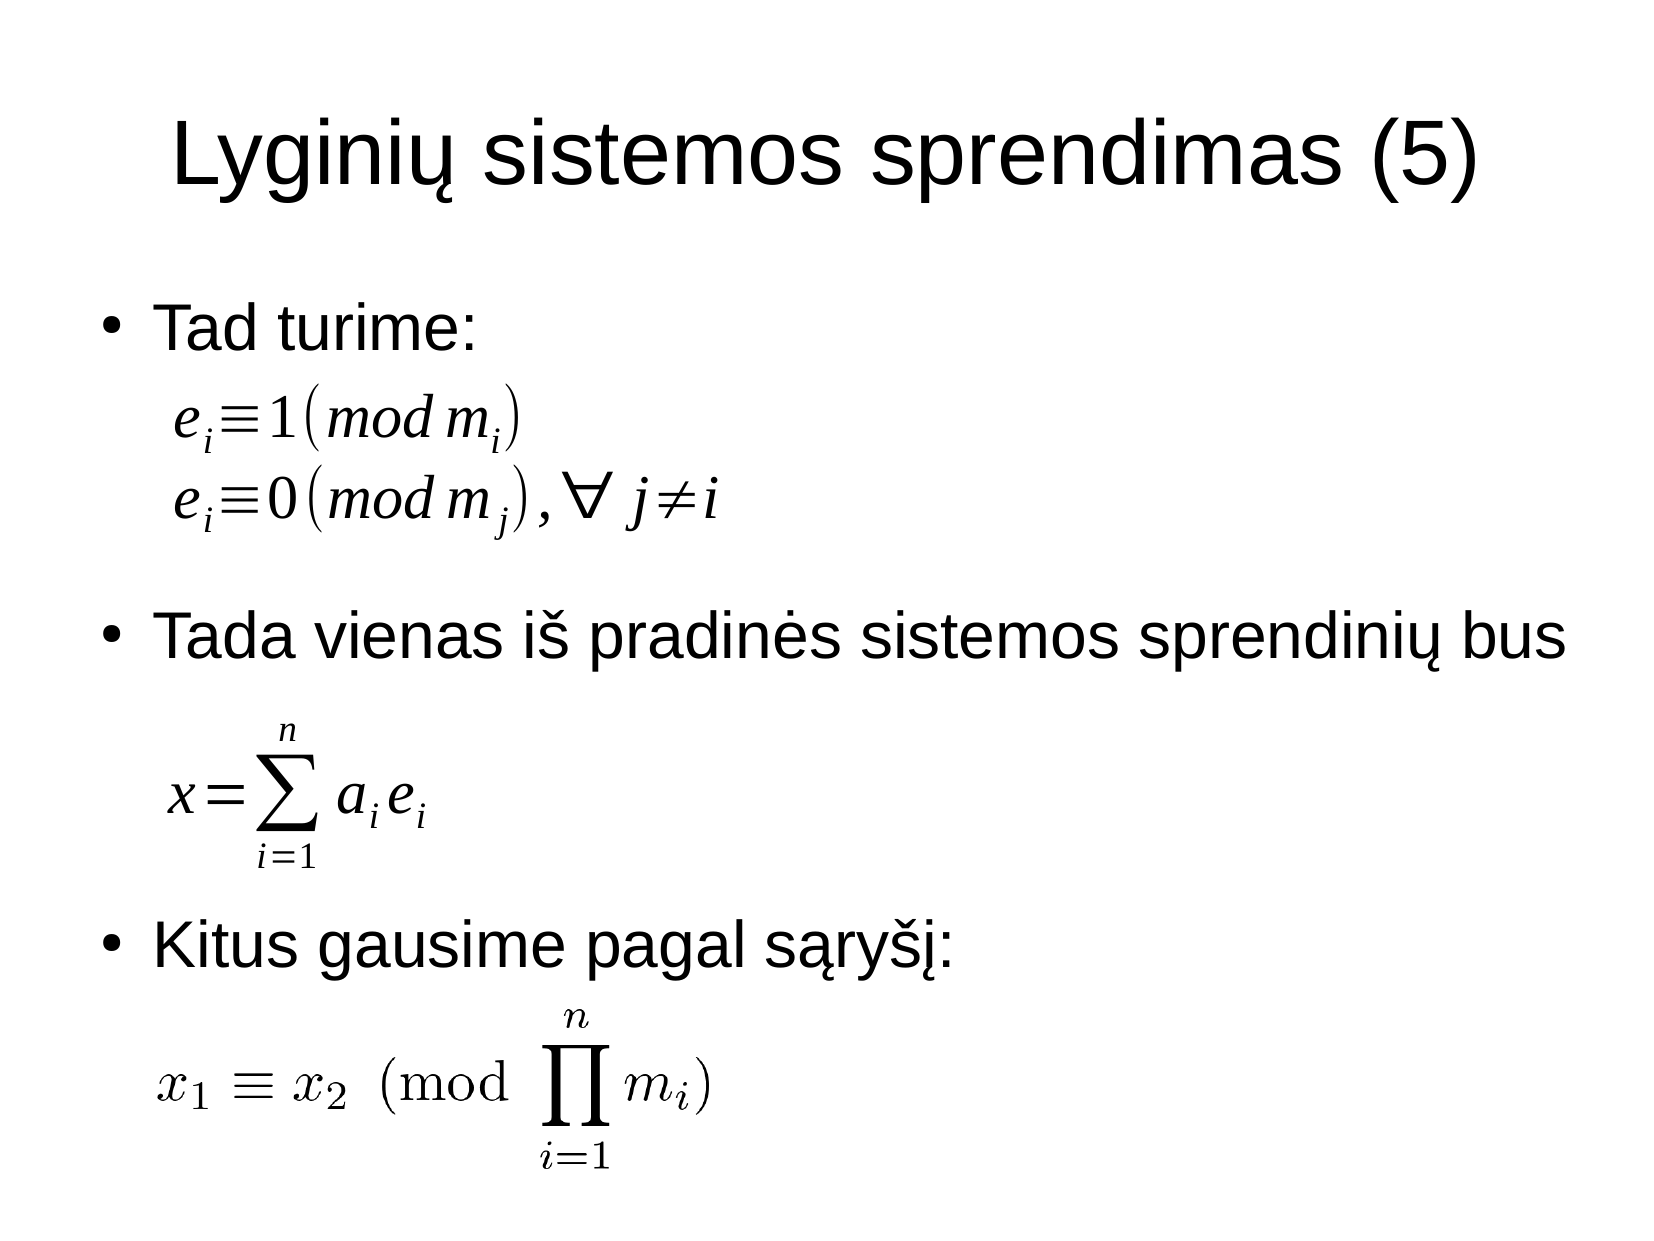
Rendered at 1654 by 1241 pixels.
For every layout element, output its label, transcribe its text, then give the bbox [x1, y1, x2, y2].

title Lyginių sistemos sprendimas (5) [82, 49, 1571, 257]
picture [157, 1009, 709, 1169]
list Tad turime: Tada vienas iš pradinės sistemos sprendinių bus Kitus gausime pagal sąryšį: [82, 290, 1571, 1010]
chart [167, 381, 728, 542]
chart [159, 708, 434, 877]
